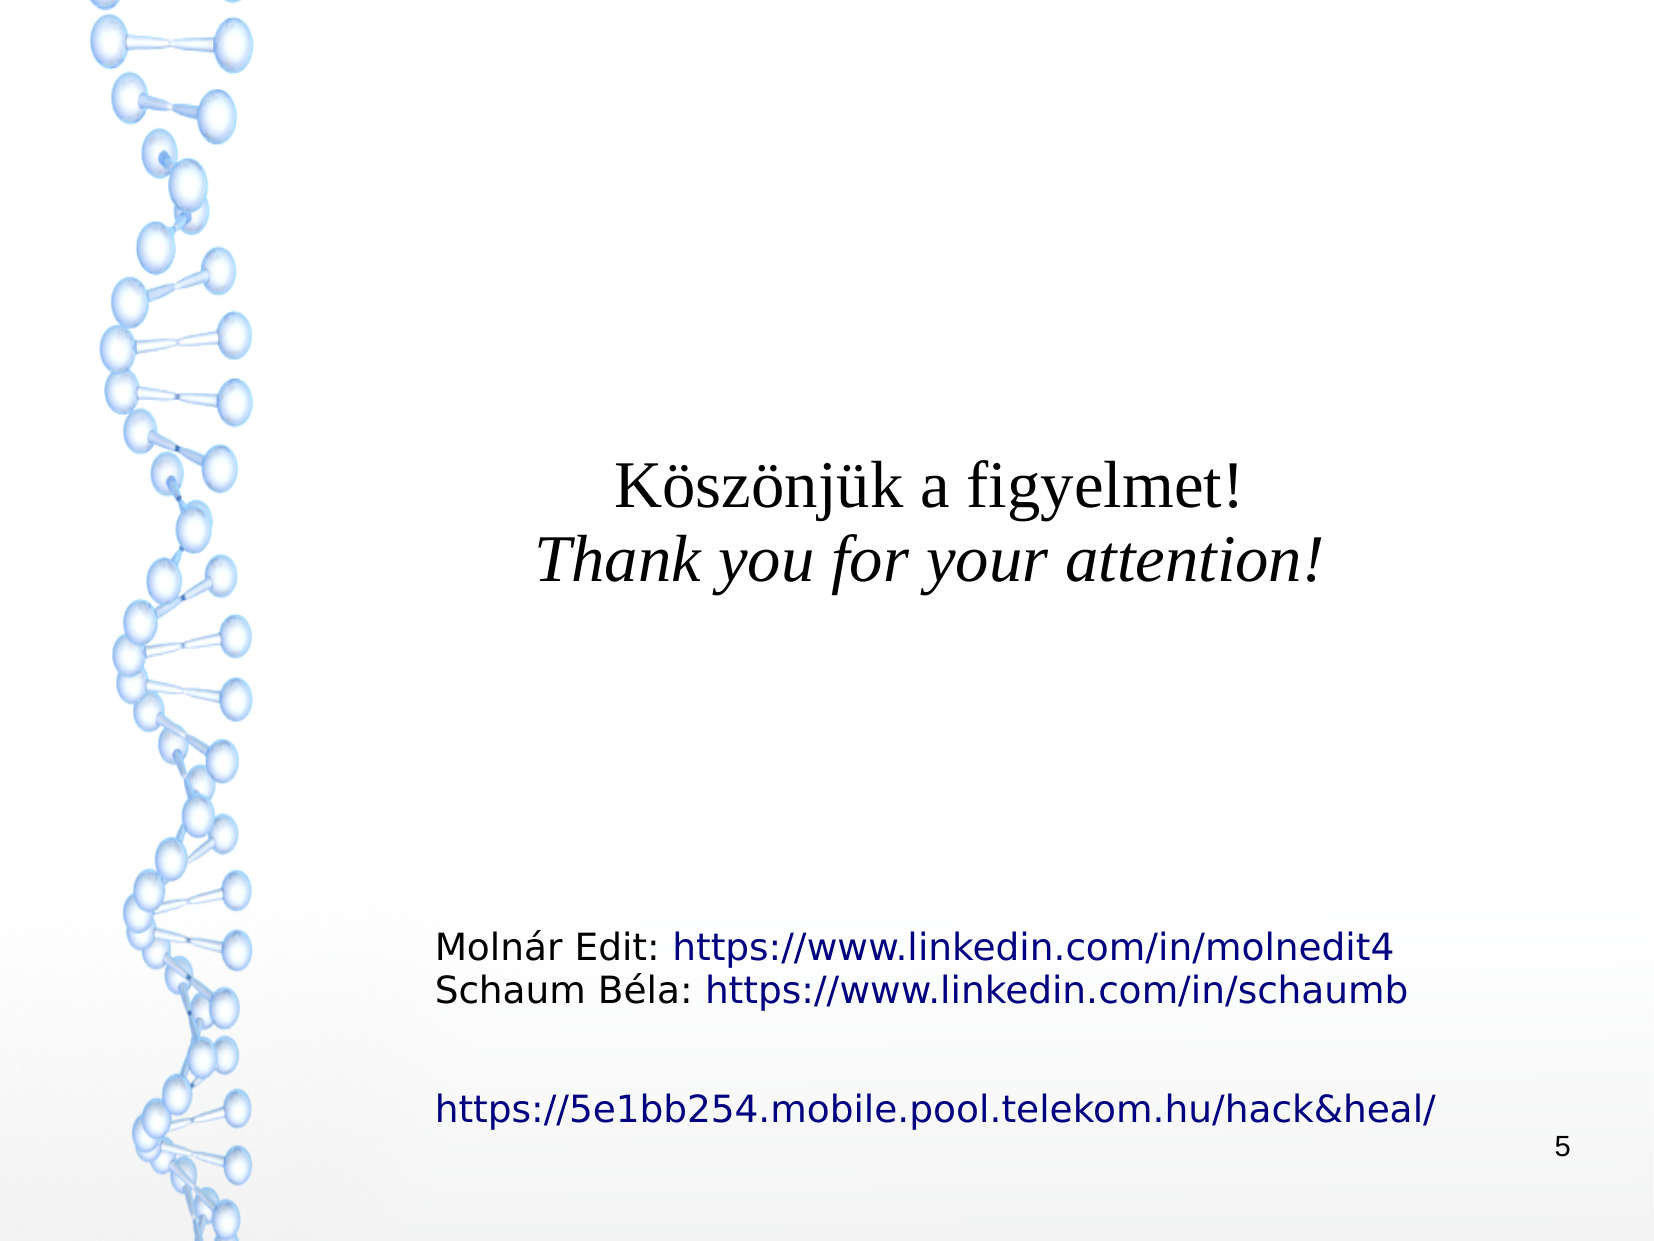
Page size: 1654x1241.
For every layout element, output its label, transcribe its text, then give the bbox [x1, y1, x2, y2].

picture [0, 0, 1654, 1241]
text_box https://5e1bb254.mobile.pool.telekom.hu/hack&heal/ [420, 1080, 1452, 1139]
subtitle Köszönjük a figyelmet! Thank you for your attention! [265, 47, 1595, 997]
text_box Molnár Edit: https://www.linkedin.com/in/molnedit4 Schaum Béla: https://www.linkedin.com/in/schaumb [420, 918, 1425, 1021]
